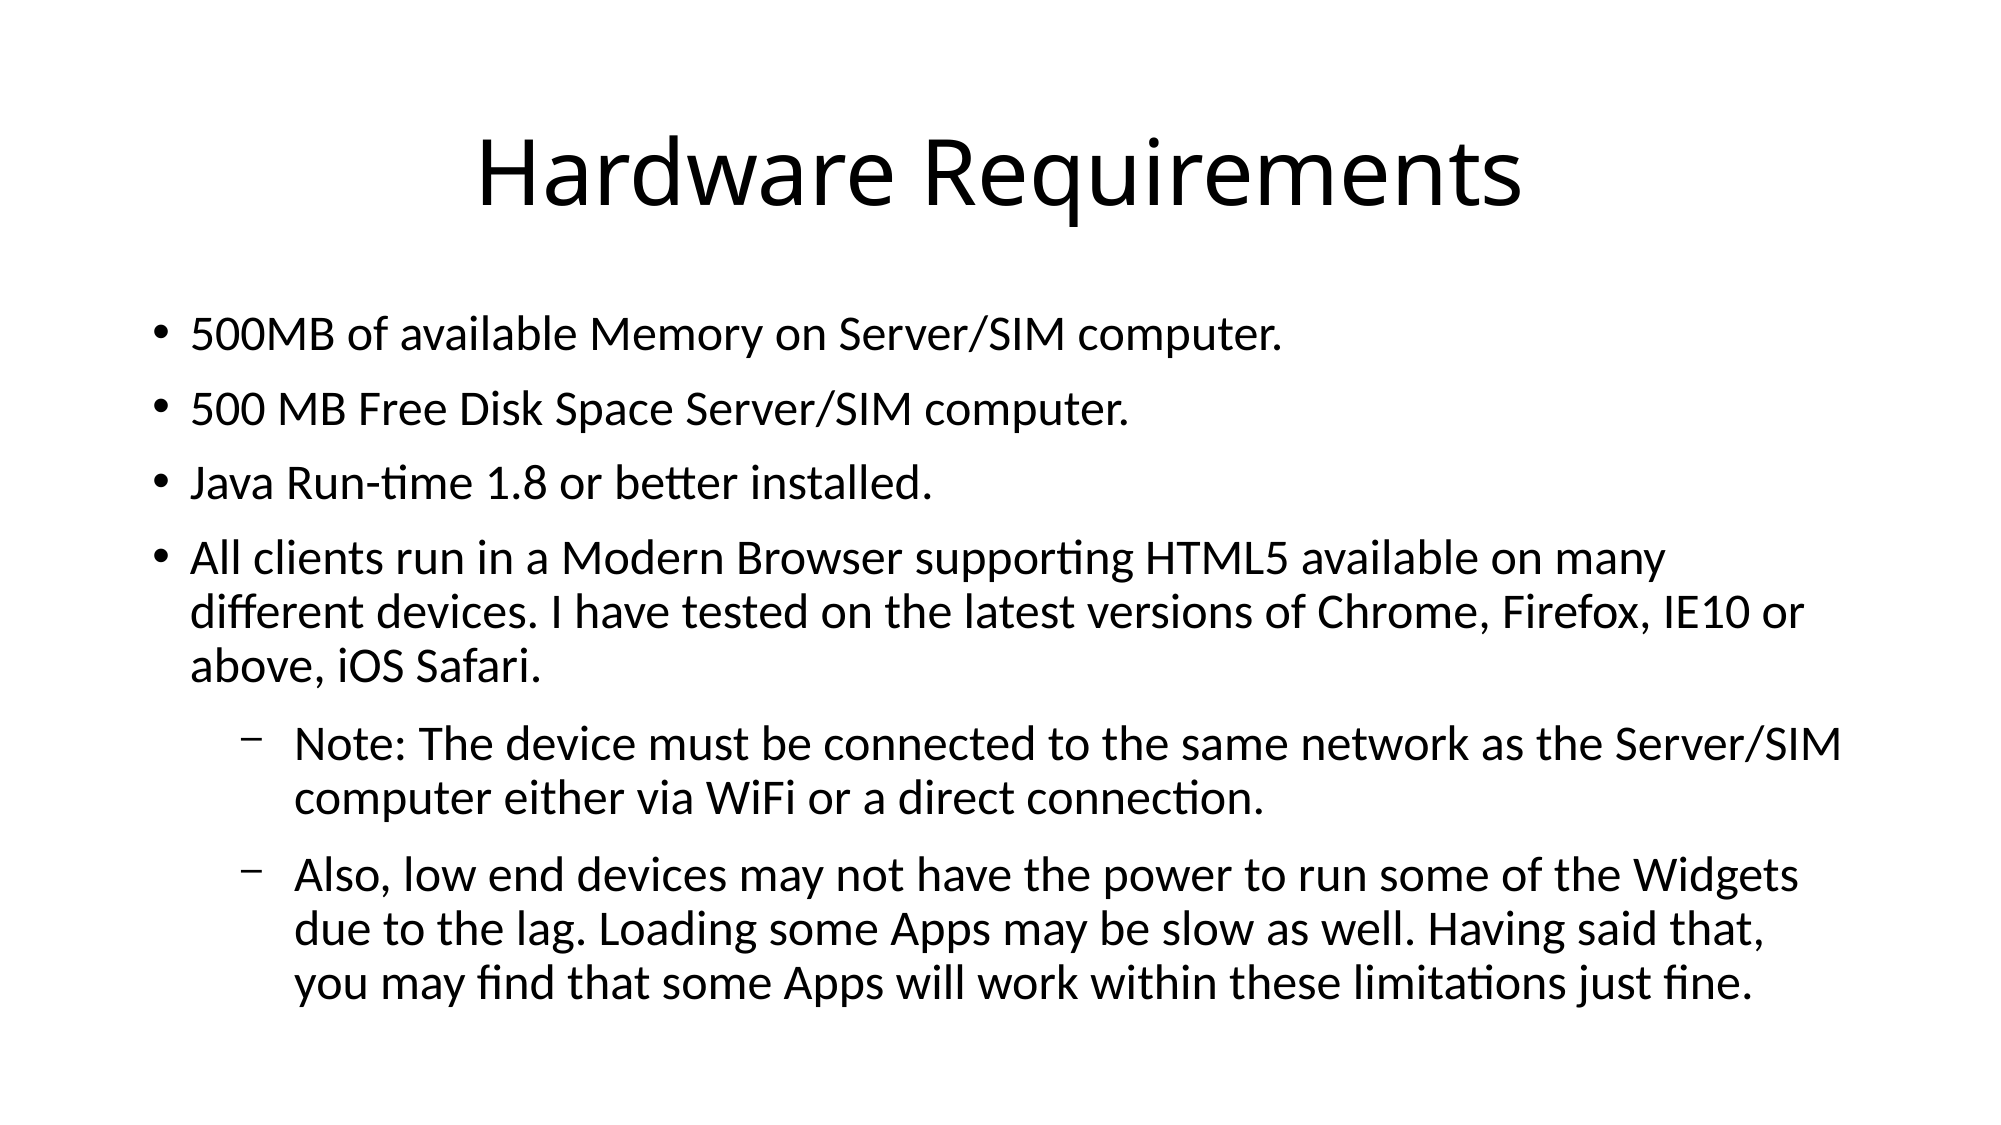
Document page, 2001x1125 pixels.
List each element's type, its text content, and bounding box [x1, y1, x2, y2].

title Hardware Requirements [137, 59, 1863, 278]
list 500MB of available Memory on Server/SIM computer. 500 MB Free Disk Space Server/SIM computer. Java Run-time 1.8 or better installed. All clients run in a Modern Browser supporting HTML5 available on many different devices. I have tested on the latest versions of Chrome, Firefox, IE10 or above, iOS Safari. Note: The device must be connected to the same network as the Server/SIM computer either via WiFi or a direct connection. Also, low end devices may not have the power to run some of the Widgets due to the lag. Loading some Apps may be slow as well. Having said that, you may find that some Apps will work within these limitations just fine. [137, 299, 1863, 1014]
